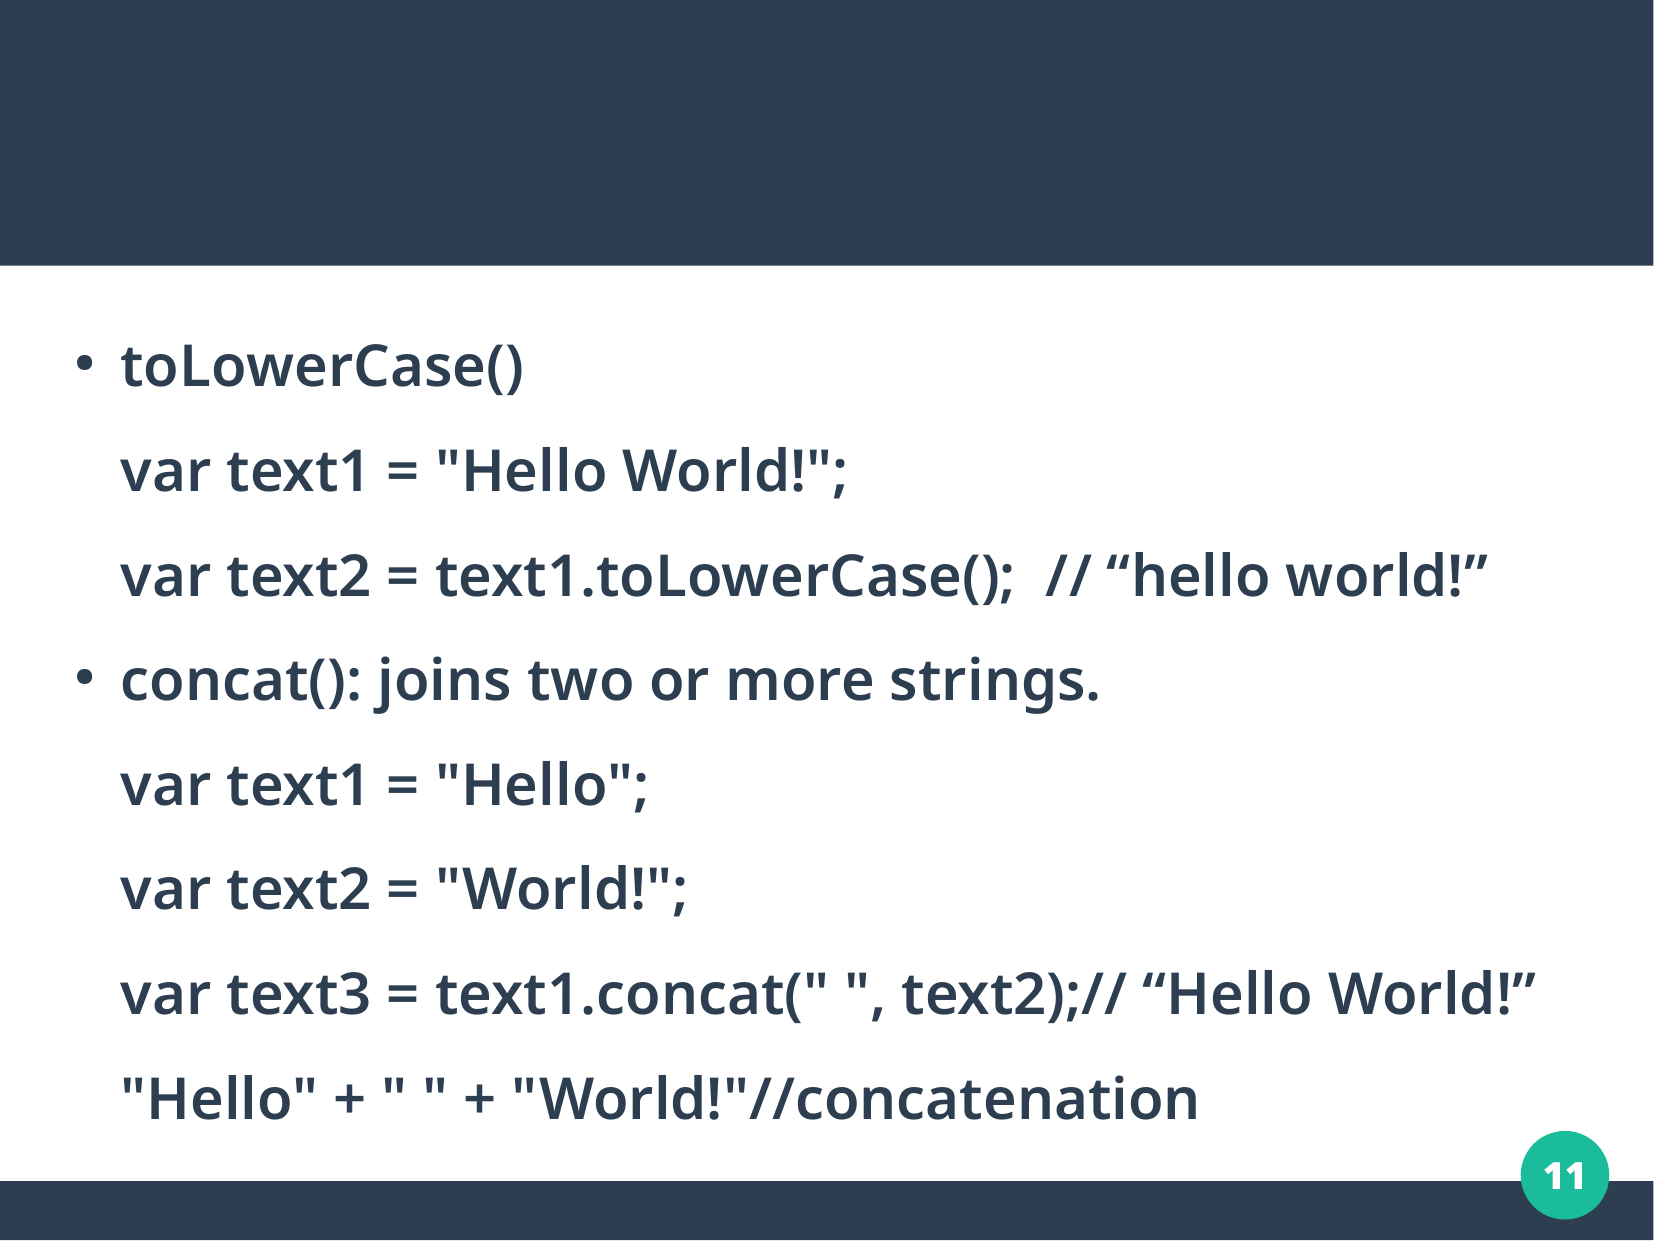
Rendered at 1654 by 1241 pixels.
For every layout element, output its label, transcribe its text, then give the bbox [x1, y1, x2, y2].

list toLowerCase() var text1 = "Hello World!"; var text2 = text1.toLowerCase(); // “hello world!” concat(): joins two or more strings. var text1 = "Hello"; var text2 = "World!"; var text3 = text1.concat(" ", text2);// “Hello World!” "Hello" + " " + "World!"//concatenation [59, 324, 1595, 1152]
